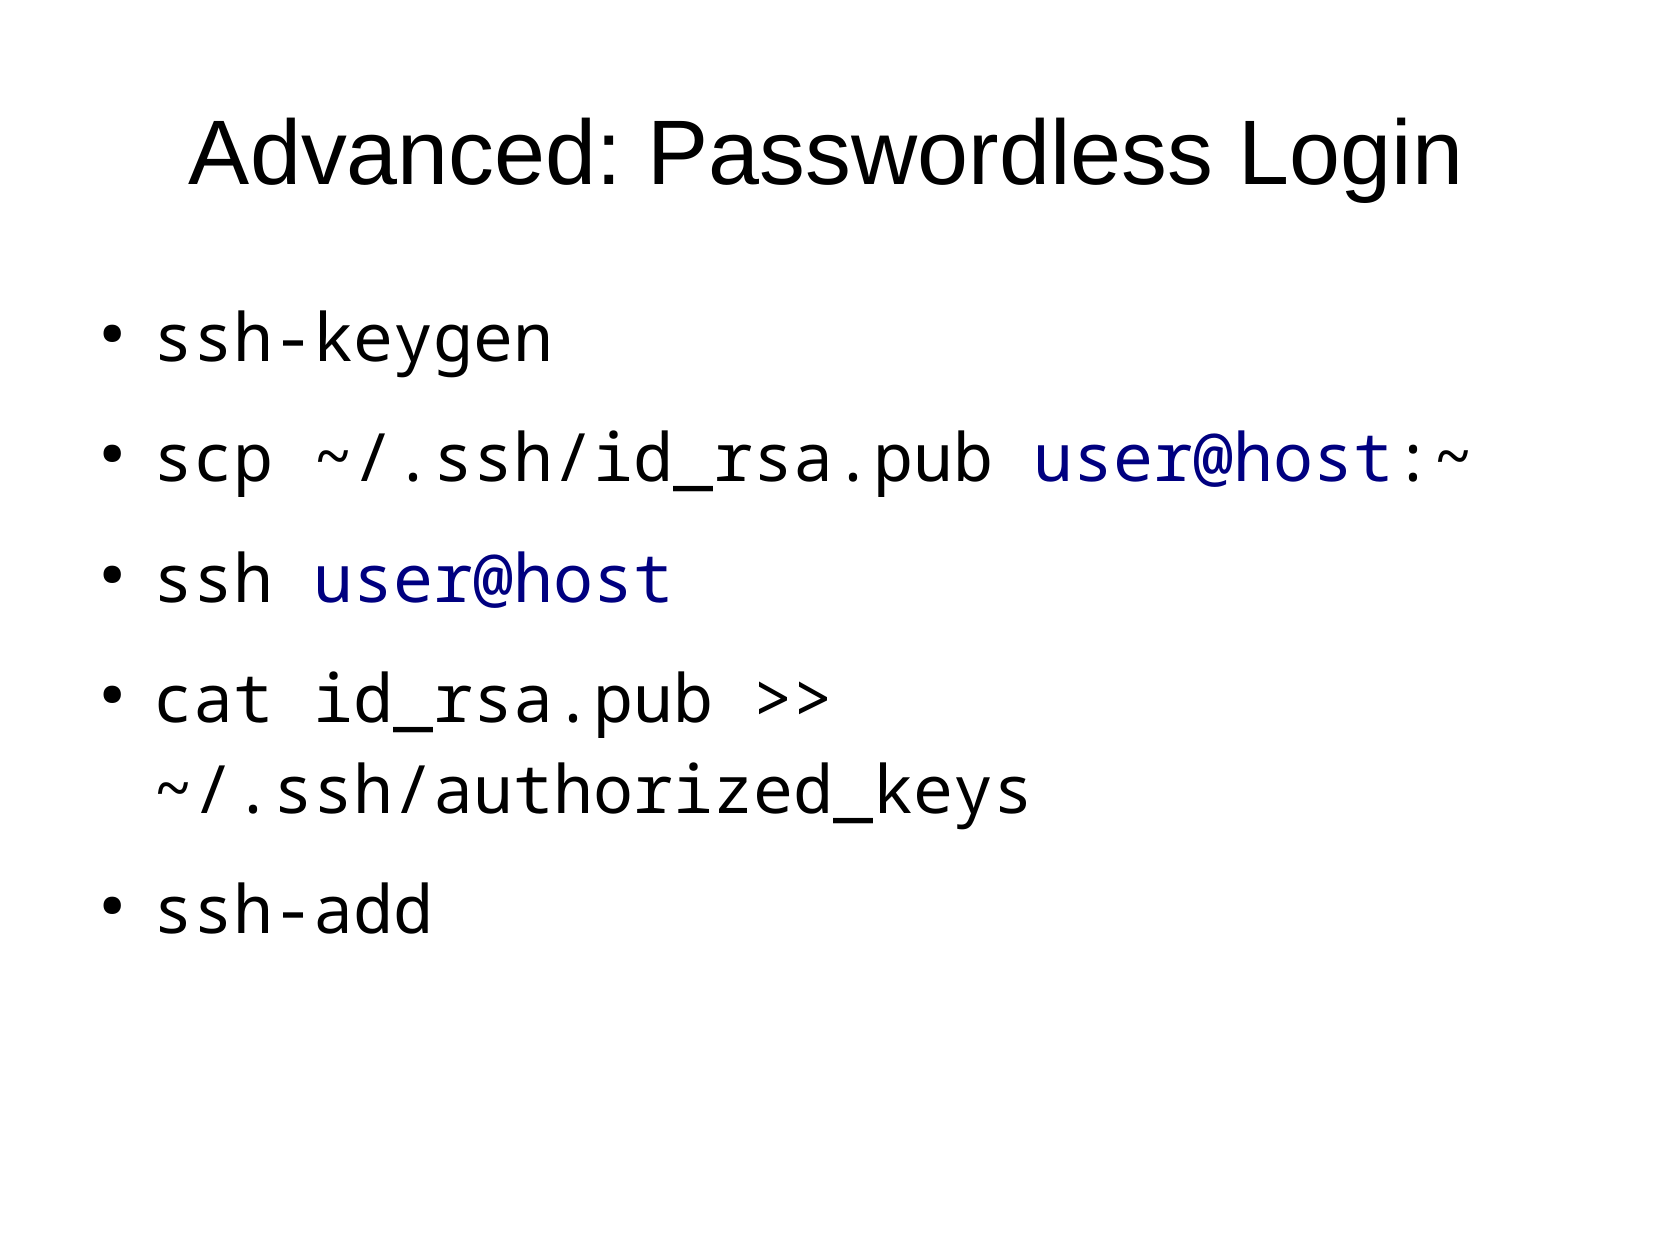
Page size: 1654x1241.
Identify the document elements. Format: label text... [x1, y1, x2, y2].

title Advanced: Passwordless Login [82, 49, 1571, 257]
list ssh-keygen scp ~/.ssh/id_rsa.pub user@host:~ ssh user@host cat id_rsa.pub >> ~/.ssh/authorized_keys ssh-add [82, 290, 1571, 1010]
